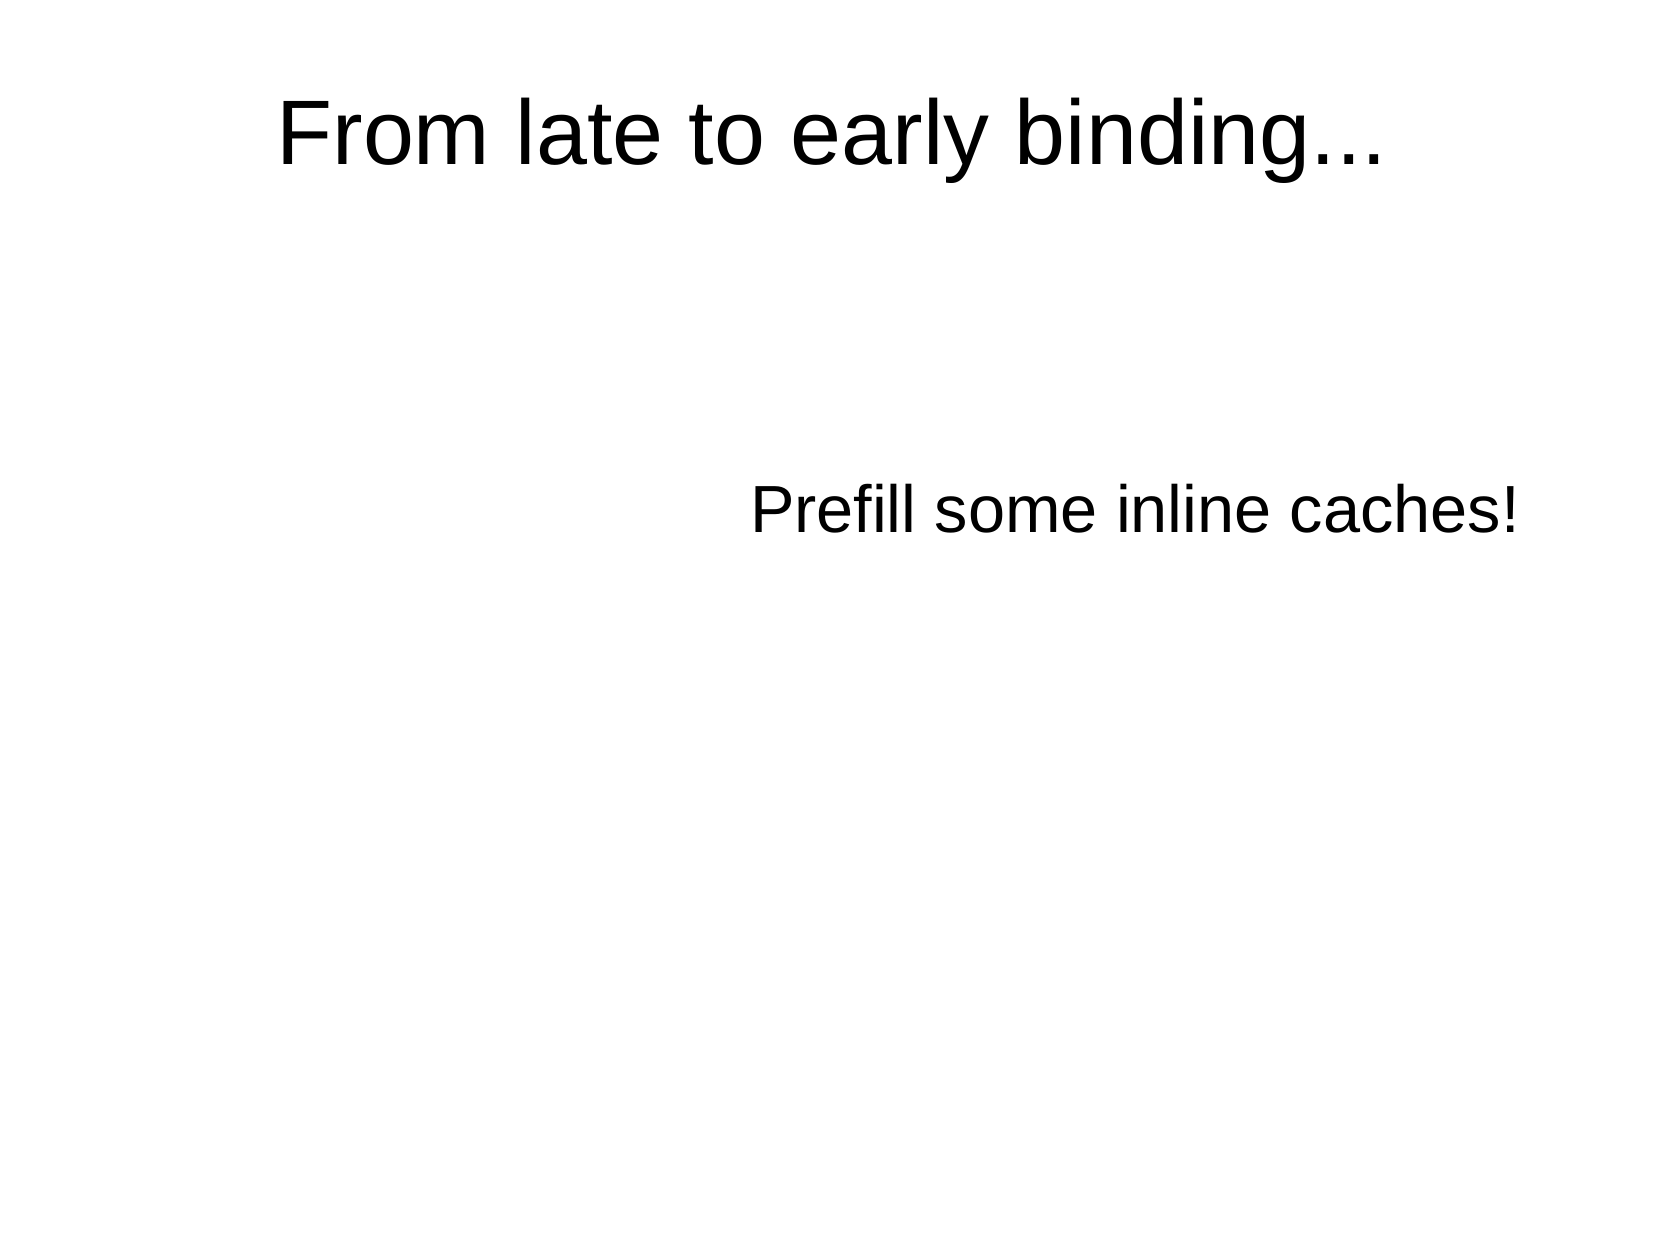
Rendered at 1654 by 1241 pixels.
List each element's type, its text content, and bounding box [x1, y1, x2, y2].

list Prefill some inline caches! [679, 472, 1625, 768]
title From late to early binding... [88, 29, 1577, 237]
